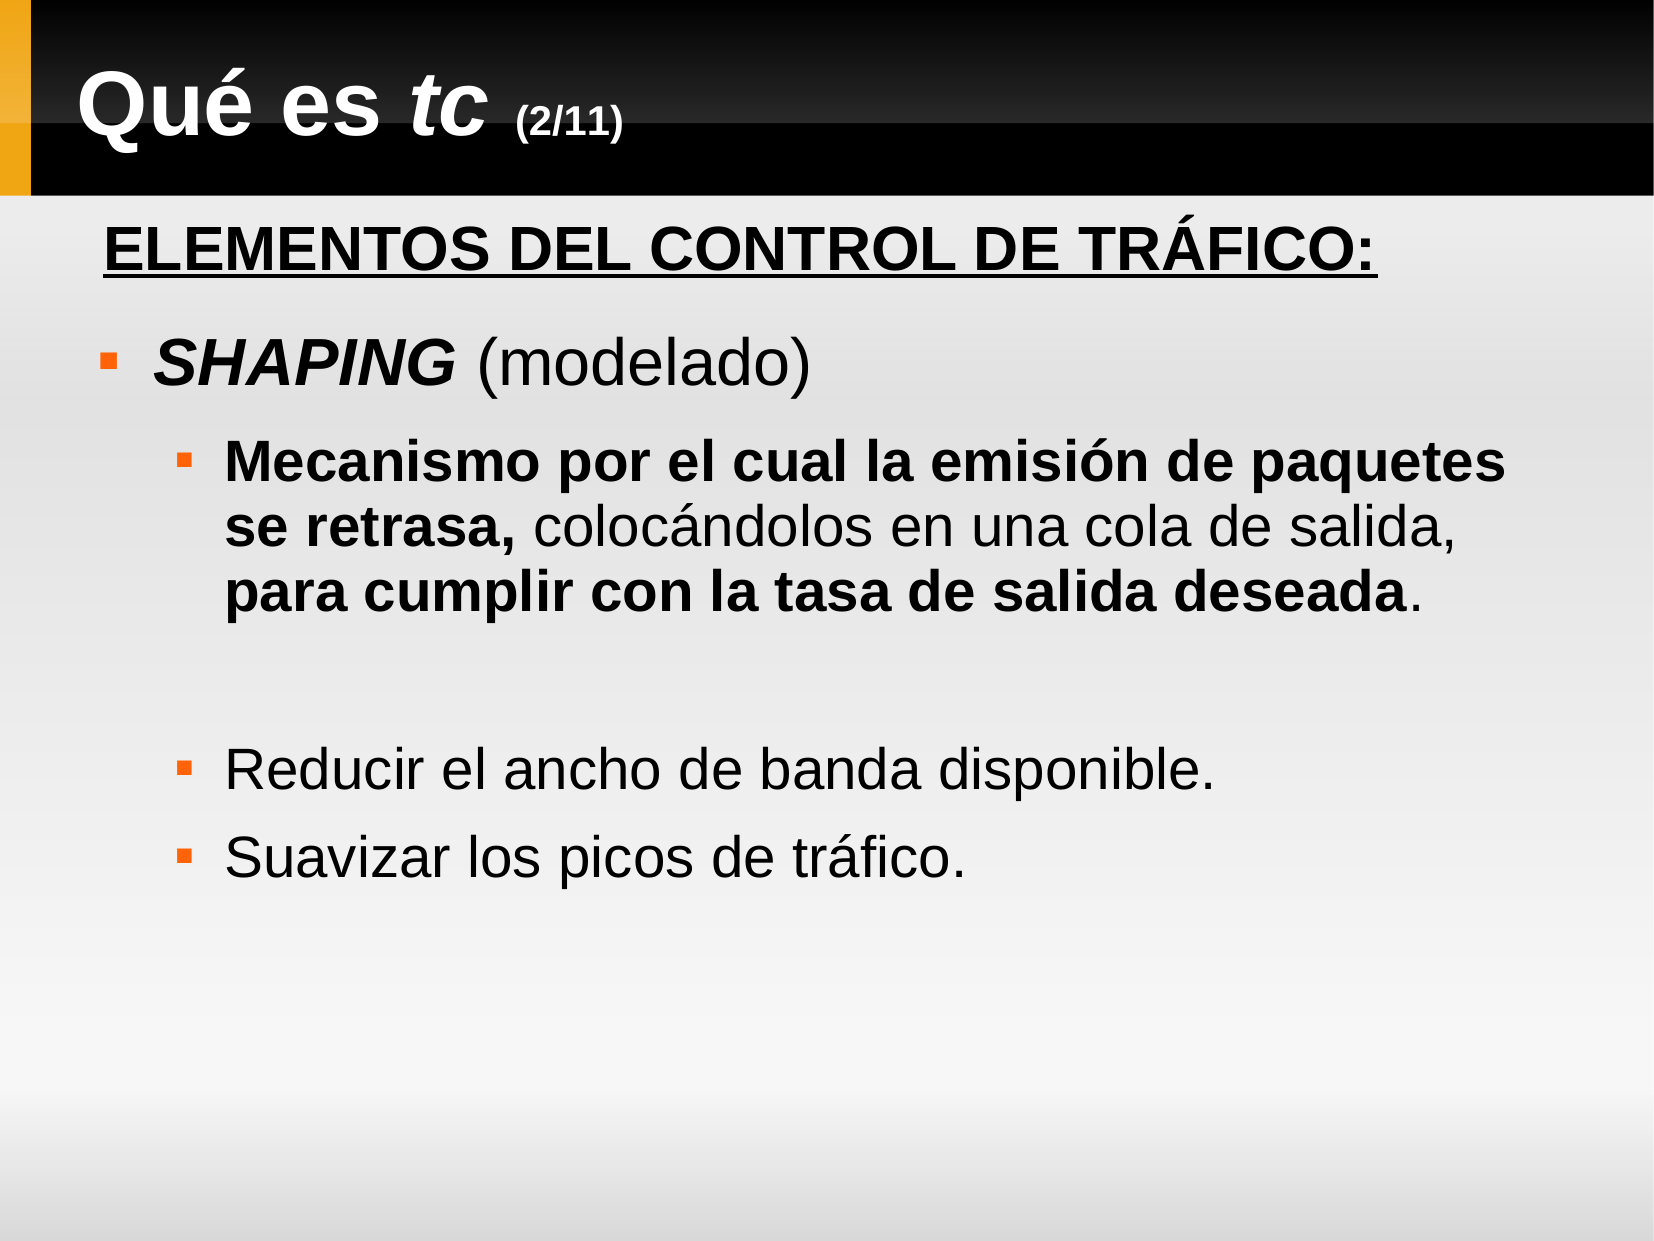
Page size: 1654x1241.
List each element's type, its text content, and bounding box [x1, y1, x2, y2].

picture [0, 0, 1654, 1241]
list SHAPING (modelado) Mecanismo por el cual la emisión de paquetes se retrasa, colocándolos en una cola de salida, para cumplir con la tasa de salida deseada. Reducir el ancho de banda disponible. Suavizar los picos de tráfico. [82, 324, 1571, 1094]
title Qué es tc (2/11) [76, 7, 1565, 200]
text_box ELEMENTOS DEL CONTROL DE TRÁFICO: [88, 206, 1447, 292]
